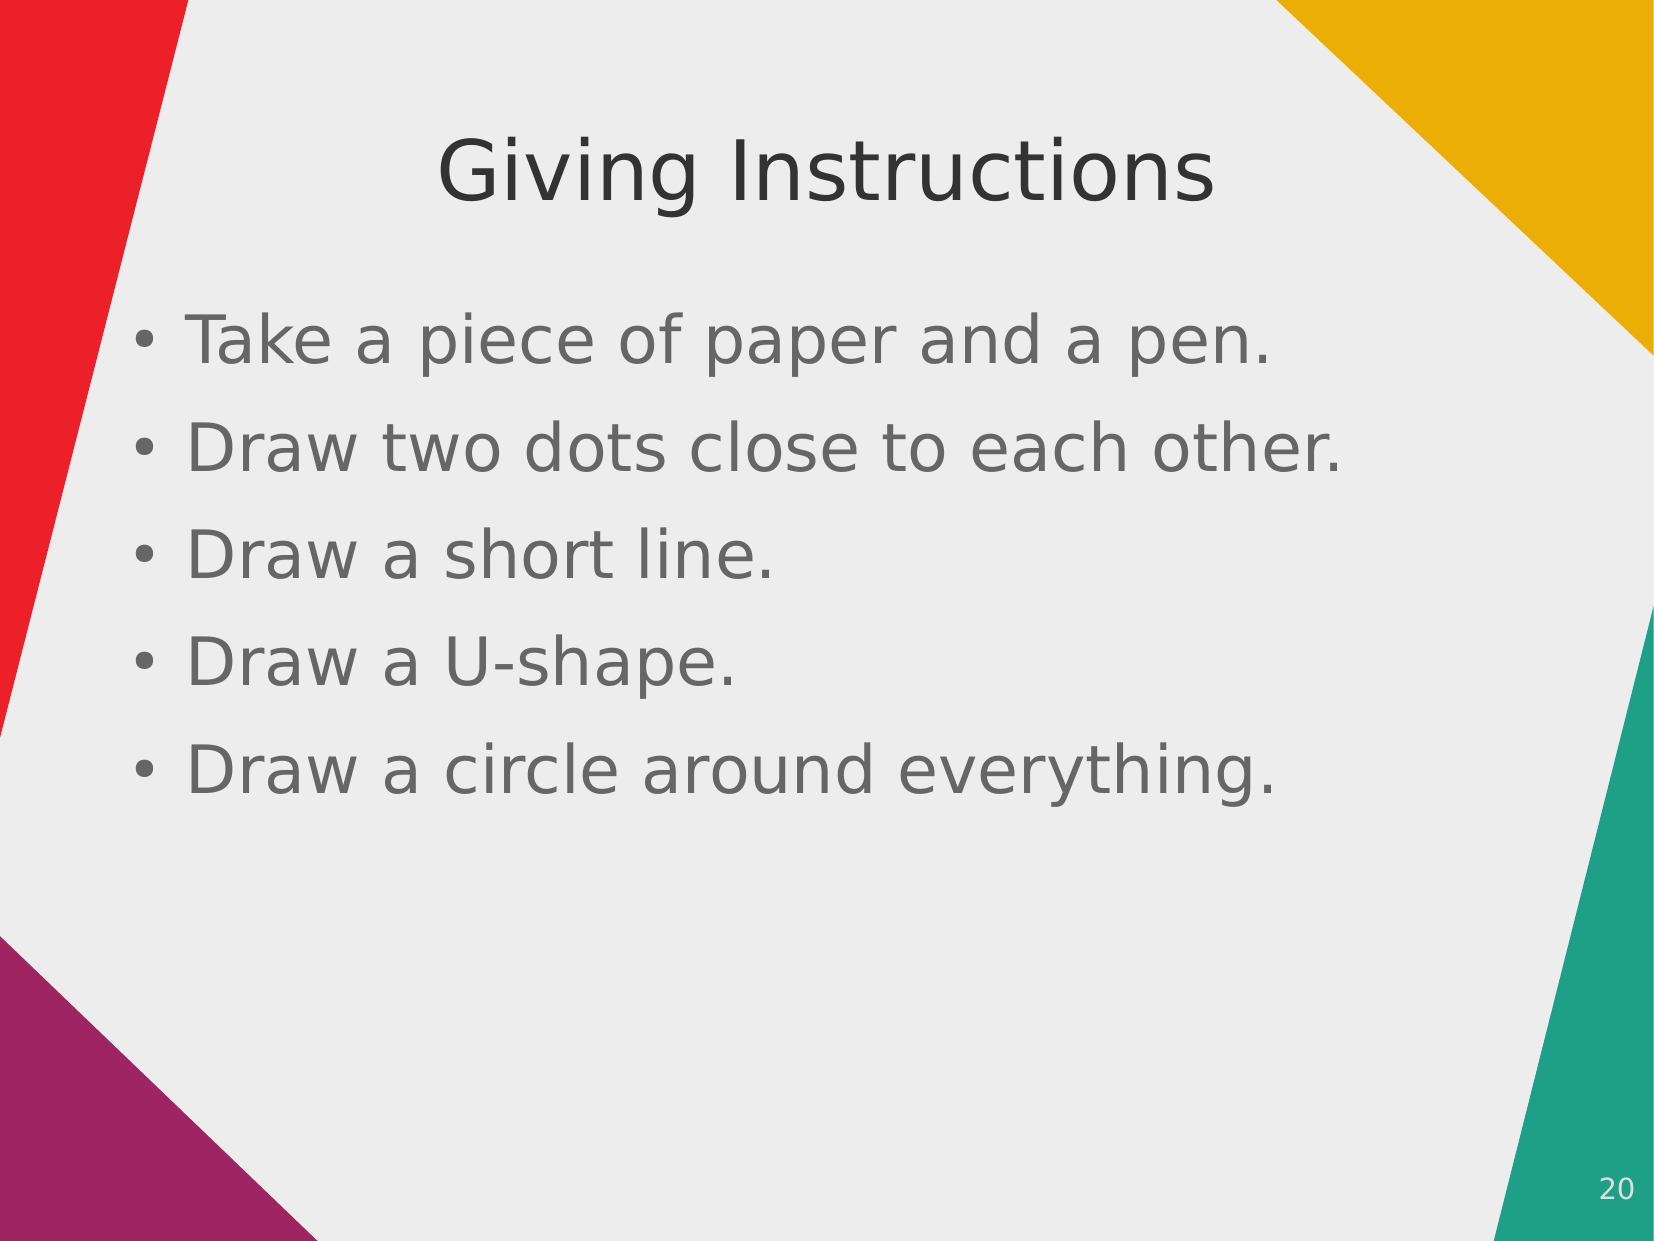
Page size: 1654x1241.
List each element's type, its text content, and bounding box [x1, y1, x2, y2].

title Giving Instructions [114, 73, 1539, 271]
list Take a piece of paper and a pen. Draw two dots close to each other. Draw a short line. Draw a U-shape. Draw a circle around everything. [114, 302, 1539, 1033]
